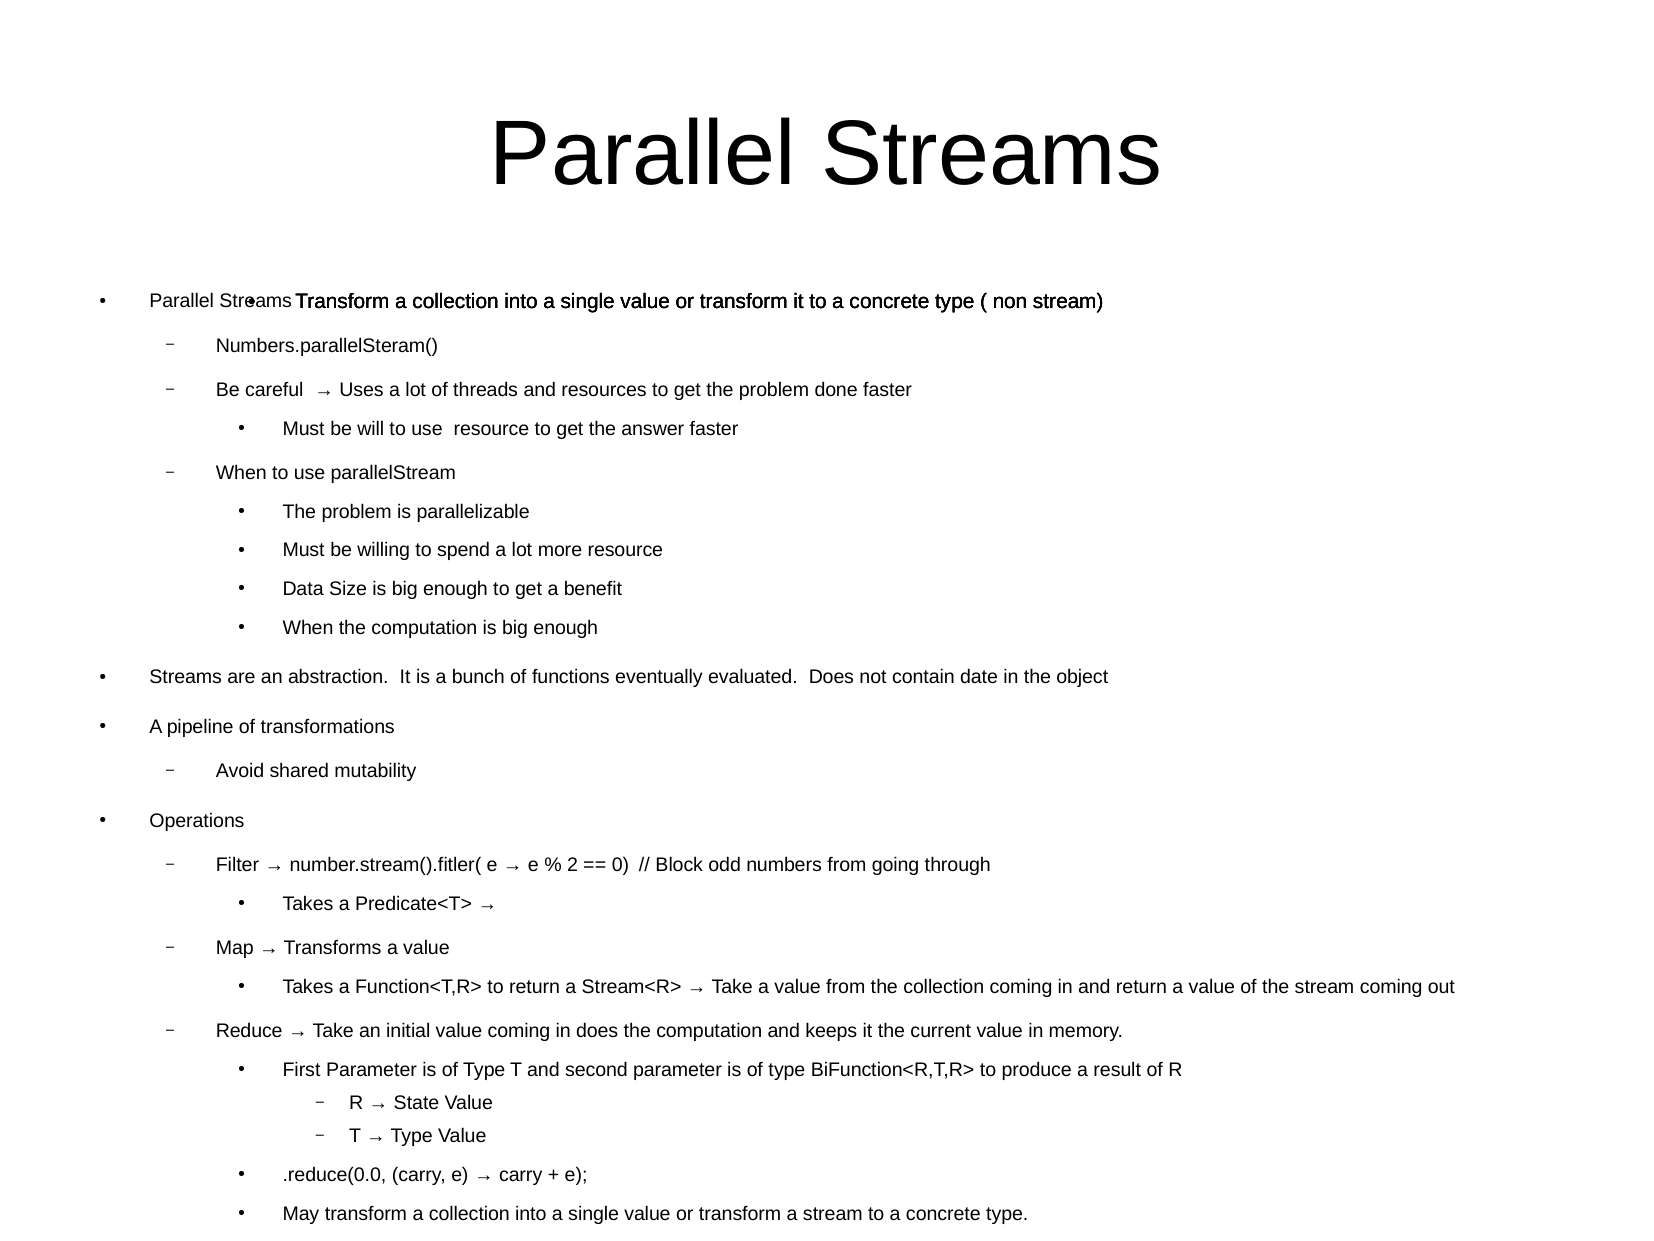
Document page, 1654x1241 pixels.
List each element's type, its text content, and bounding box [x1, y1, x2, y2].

title Parallel Streams [82, 49, 1571, 257]
list Parallel Streams Numbers.parallelSteram() Be careful → Uses a lot of threads and resources to get the problem done faster Must be will to use resource to get the answer faster When to use parallelStream The problem is parallelizable Must be willing to spend a lot more resource Data Size is big enough to get a benefit When the computation is big enough Streams are an abstraction. It is a bunch of functions eventually evaluated. Does not contain date in the object A pipeline of transformations Avoid shared mutability Operations Filter → number.stream().fitler( e → e % 2 == 0) // Block odd numbers from going through Takes a Predicate<T> → Map → Transforms a value Takes a Function<T,R> to return a Stream<R> → Take a value from the collection coming in and return a value of the stream coming out Reduce → Take an initial value coming in does the computation and keeps it the current value in memory. First Parameter is of Type T and second parameter is of type BiFunction<R,T,R> to produce a result of R R → State Value T → Type Value .reduce(0.0, (carry, e) → carry + e); May transform a collection into a single value or transform a stream to a concrete type. [82, 1010, 1571, 1231]
list Transform a collection into a single value or transform it to a concrete type ( non stream) [82, 290, 1571, 1010]
